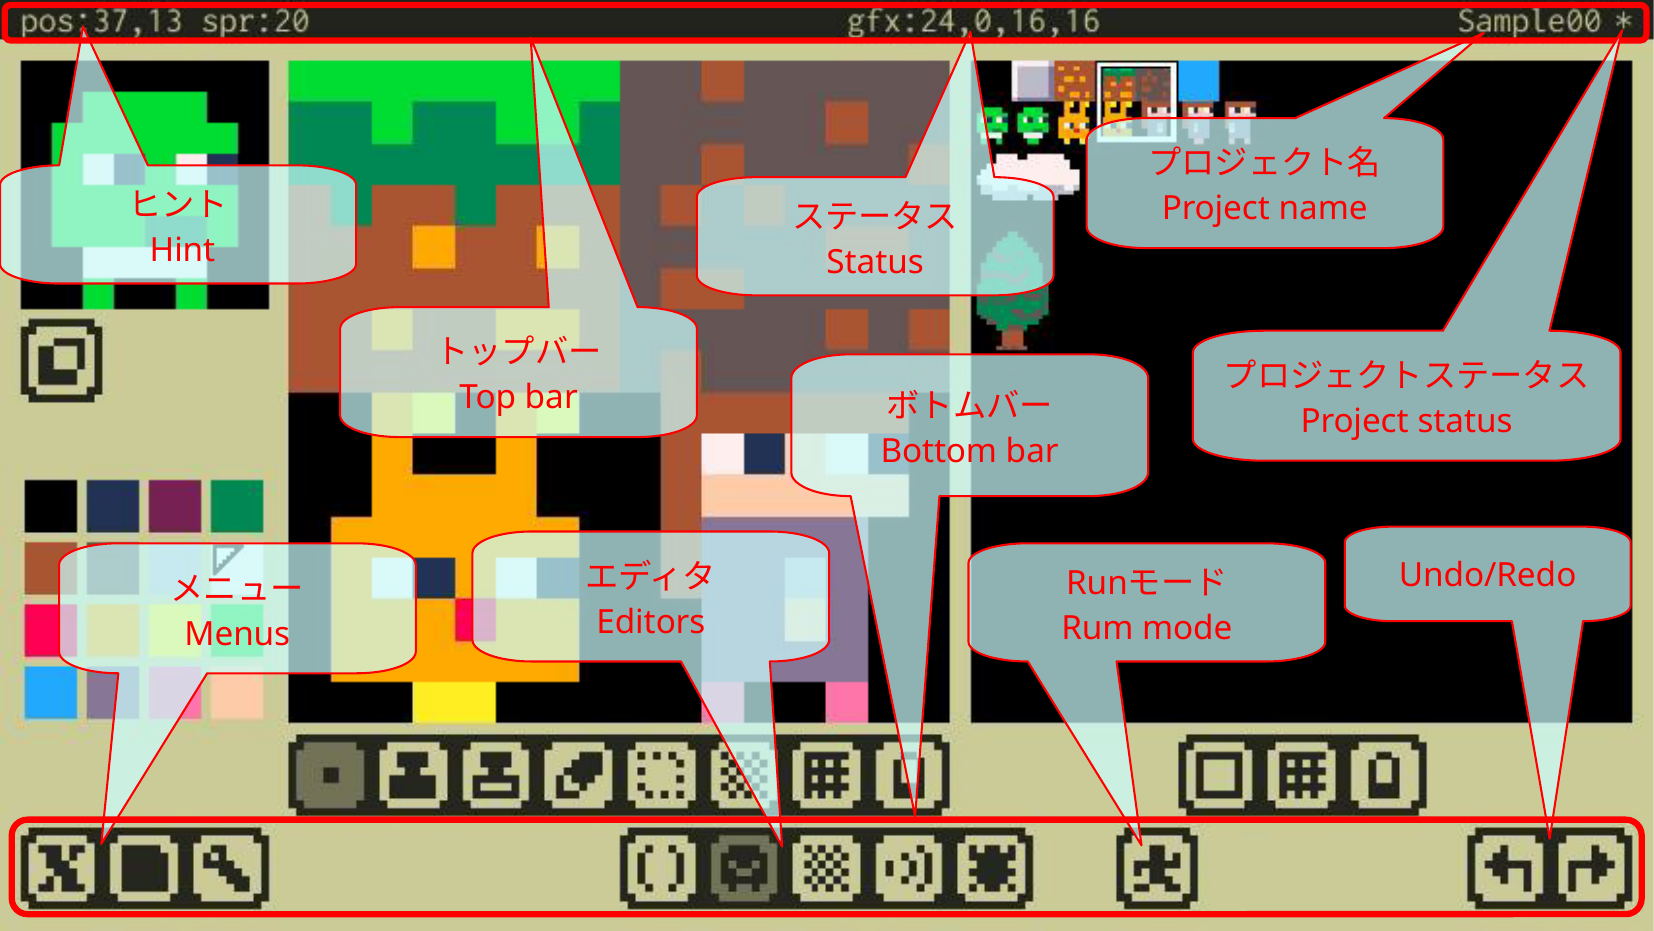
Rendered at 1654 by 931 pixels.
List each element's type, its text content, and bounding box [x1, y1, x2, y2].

text_box プロジェクト名 Project name [1086, 41, 1475, 249]
text_box メニュー Menus [59, 543, 416, 819]
text_box ステータス Status [696, 41, 1054, 296]
text_box [4, 4, 1647, 41]
text_box プロジェクトステータス Project status [1192, 30, 1623, 461]
picture [0, 0, 1654, 931]
text_box ボトムバー Bottom bar [791, 354, 1149, 817]
text_box Runモード Rum mode [968, 543, 1326, 819]
text_box Undo/Redo [1344, 526, 1631, 819]
text_box ヒント Hint [0, 41, 357, 284]
text_box トップバー Top bar [340, 41, 697, 438]
text_box [11, 819, 1642, 915]
text_box エディタ Editors [472, 531, 830, 819]
